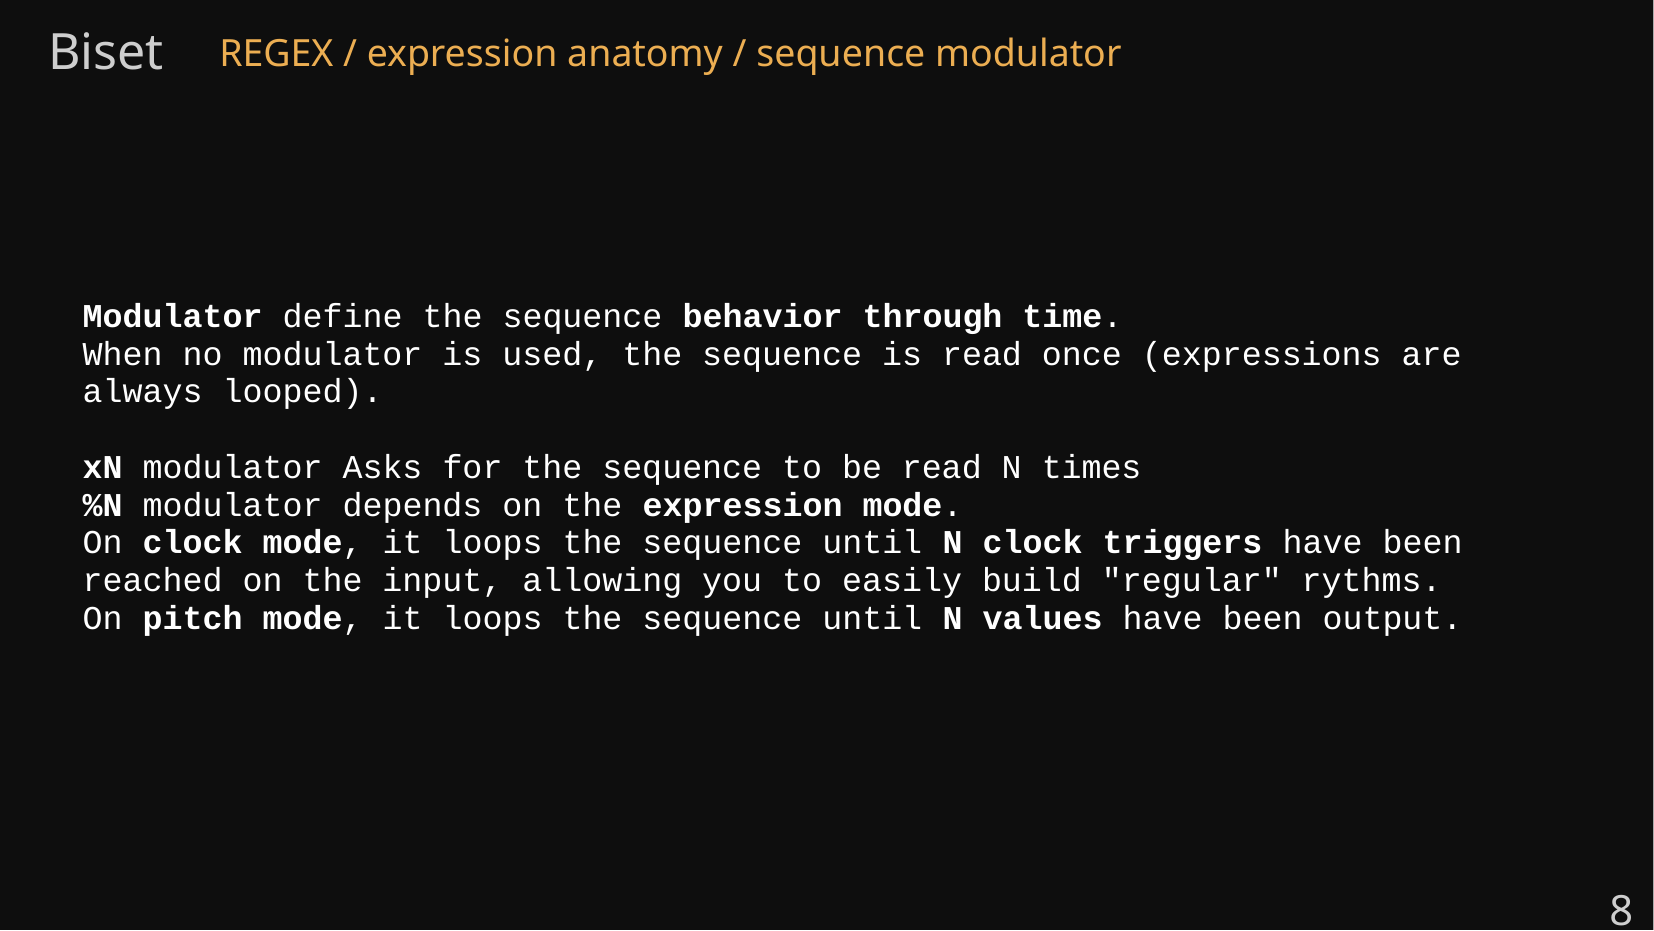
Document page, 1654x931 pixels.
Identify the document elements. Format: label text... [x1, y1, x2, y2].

list Modulator define the sequence behavior through time. When no modulator is used, the sequence is read once (expressions are always looped). xN modulator Asks for the sequence to be read N times %N modulator depends on the expression mode. On clock mode, it loops the sequence until N clock triggers have been reached on the input, allowing you to easily build "regular" rythms. On pitch mode, it loops the sequence until N values have been output. [82, 299, 1571, 891]
title Biset [5, 23, 207, 77]
text_box 8 [1594, 873, 1654, 931]
text_box REGEX / expression anatomy / sequence modulator [204, 19, 1190, 80]
